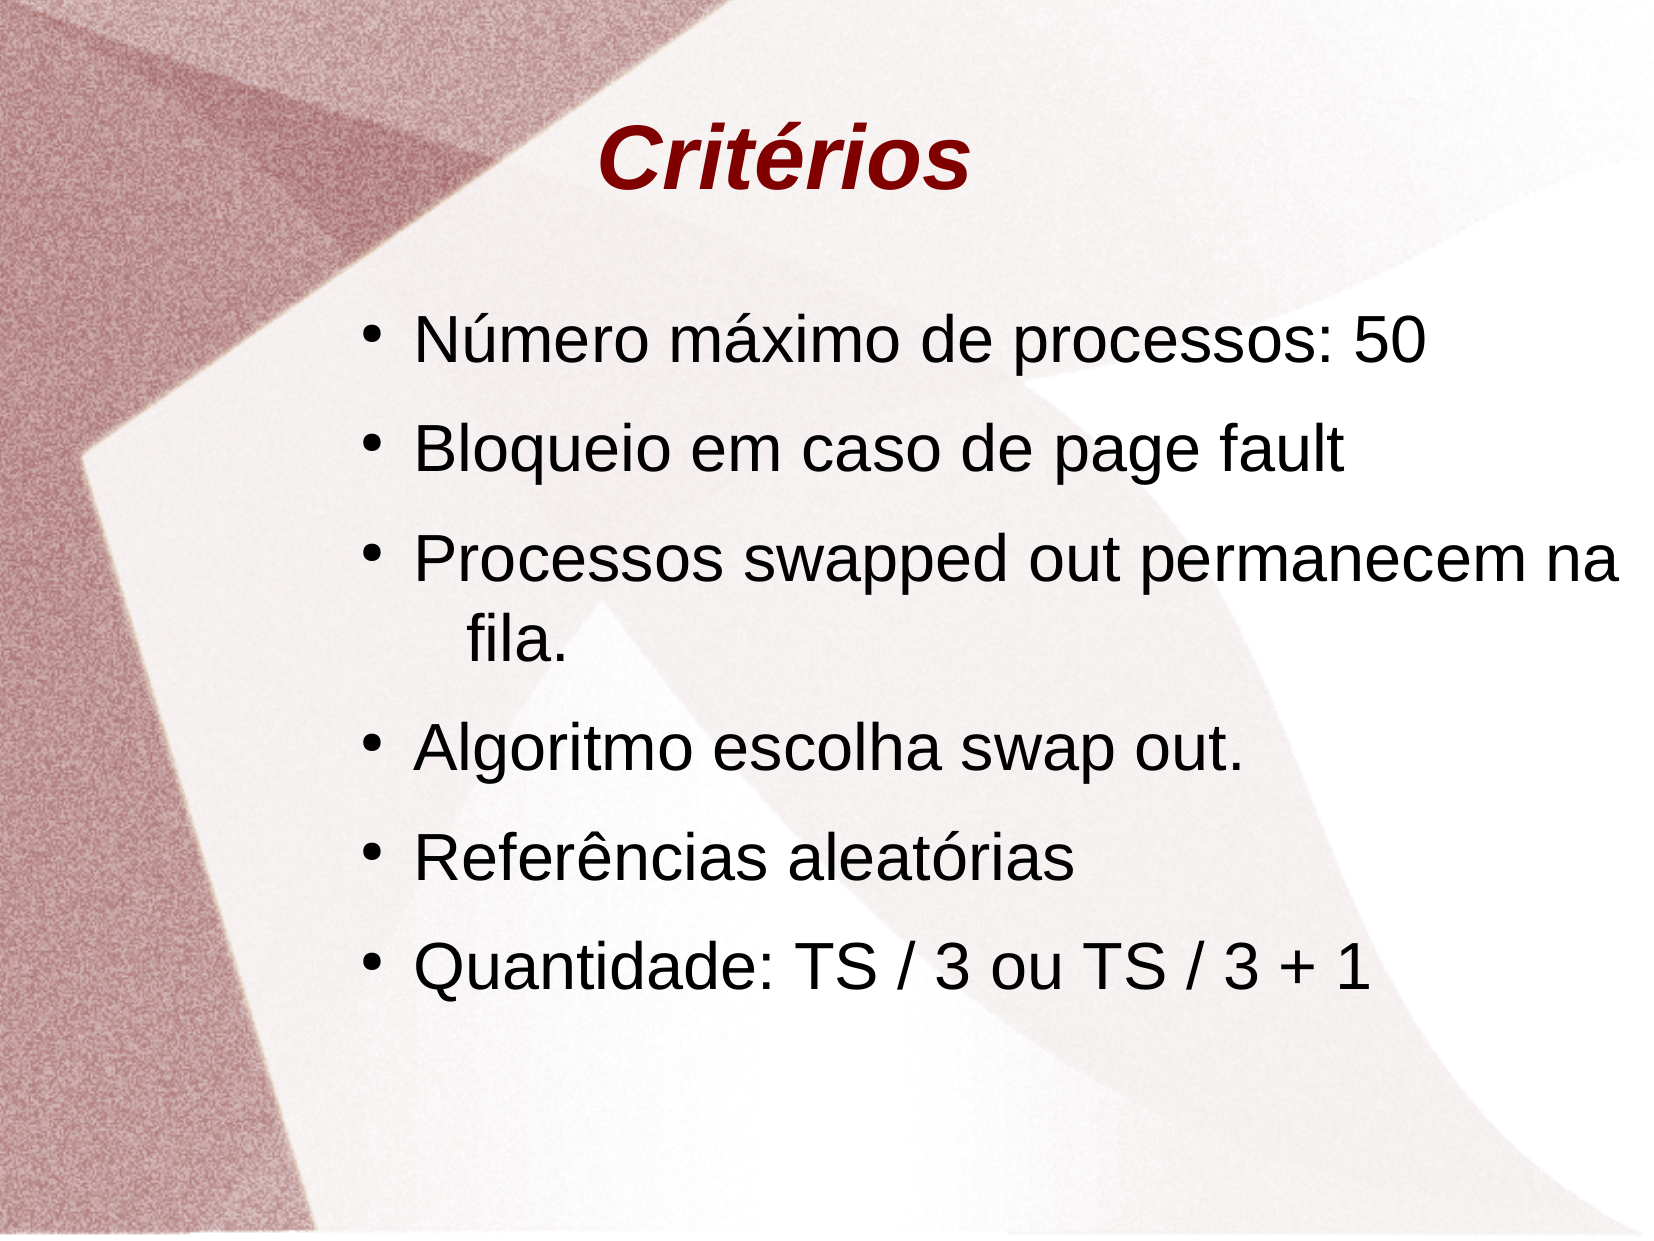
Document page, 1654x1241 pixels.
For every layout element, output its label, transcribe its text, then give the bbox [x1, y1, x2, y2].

list Número máximo de processos: 50 Bloqueio em caso de page fault Processos swapped out permanecem na fila. Algoritmo escolha swap out. Referências aleatórias Quantidade: TS / 3 ou TS / 3 + 1 [324, 295, 1625, 1152]
title Critérios [596, 49, 1607, 257]
